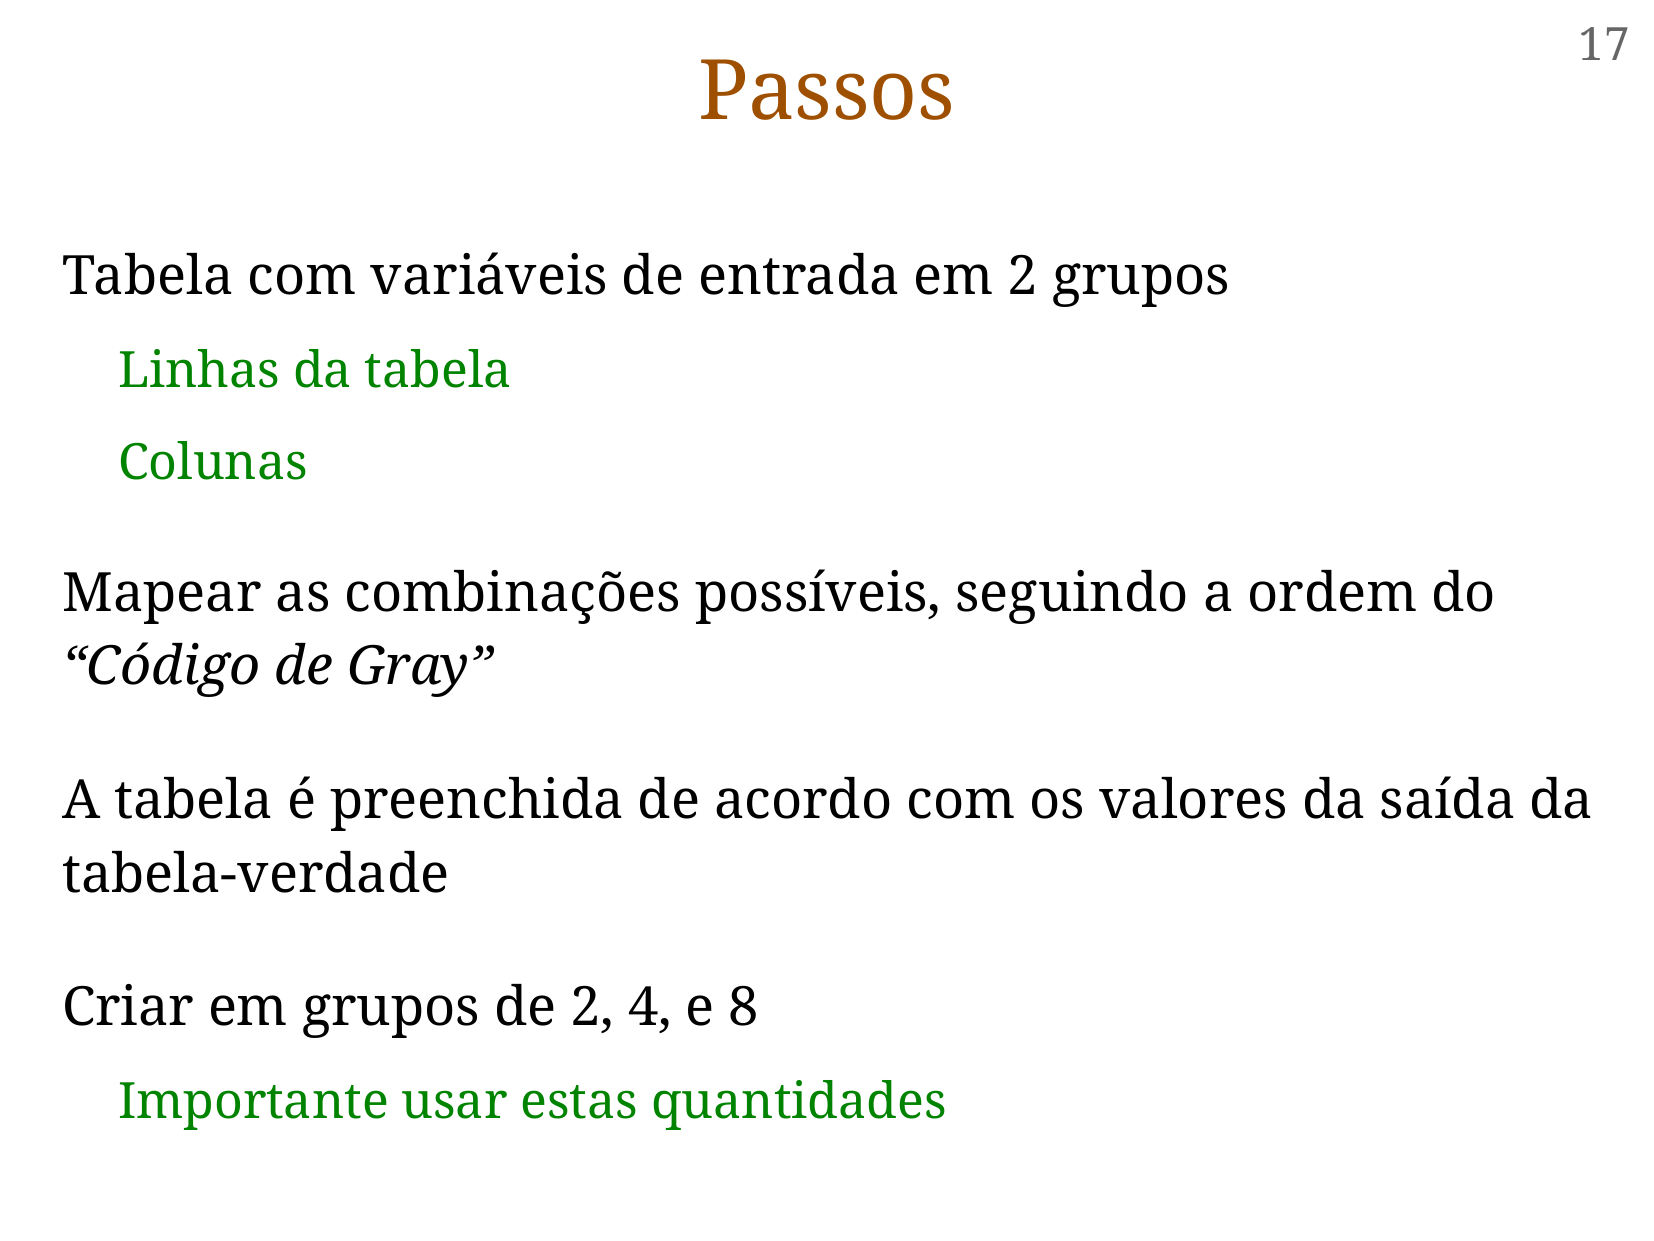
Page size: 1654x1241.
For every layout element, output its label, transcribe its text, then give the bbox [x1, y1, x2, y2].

list Tabela com variáveis de entrada em 2 grupos Linhas da tabela Colunas Mapear as combinações possíveis, seguindo a ordem do “Código de Gray” A tabela é preenchida de acordo com os valores da saída da tabela-verdade Criar em grupos de 2, 4, e 8 Importante usar estas quantidades [59, 236, 1595, 1211]
title Passos [59, 29, 1595, 148]
